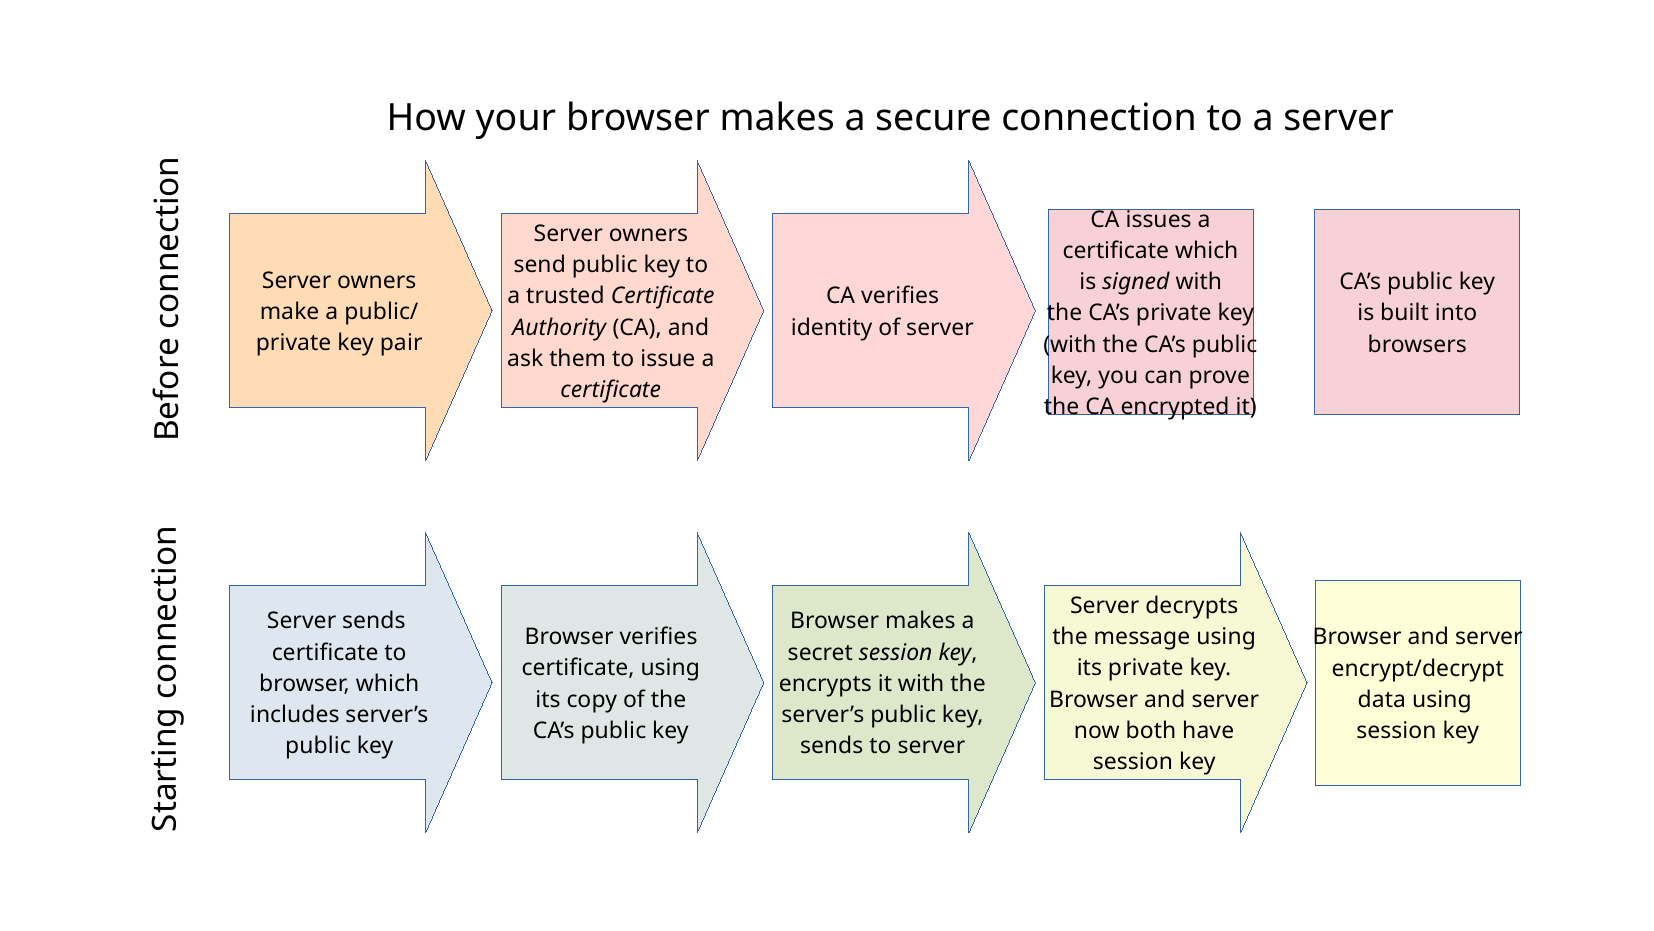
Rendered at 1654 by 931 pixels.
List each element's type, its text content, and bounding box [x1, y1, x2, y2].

text_box Browser verifies certificate, using its copy of the CA’s public key [501, 532, 764, 833]
text_box Server owners send public key to a trusted Certificate Authority (CA), and ask them to issue a certificate [501, 160, 764, 461]
text_box Server sends certificate to browser, which includes server’s public key [229, 532, 493, 833]
text_box Starting connection [133, 527, 187, 847]
text_box Browser and server encrypt/decrypt data using session key [1315, 580, 1521, 786]
text_box How your browser makes a secure connection to a server [371, 83, 1356, 143]
text_box Server decrypts the message using its private key. Browser and server now both have session key [1044, 532, 1308, 833]
text_box Browser makes a secret session key, encrypts it with the server’s public key, sends to server [772, 532, 1036, 833]
text_box CA issues a certificate which is signed with the CA’s private key (with the CA’s public key, you can prove the CA encrypted it) [1048, 209, 1254, 415]
text_box Before connection [135, 156, 189, 457]
text_box CA verifies identity of server [772, 160, 1036, 461]
text_box Server owners make a public/ private key pair [229, 160, 493, 461]
text_box CA’s public key is built into browsers [1314, 209, 1520, 415]
